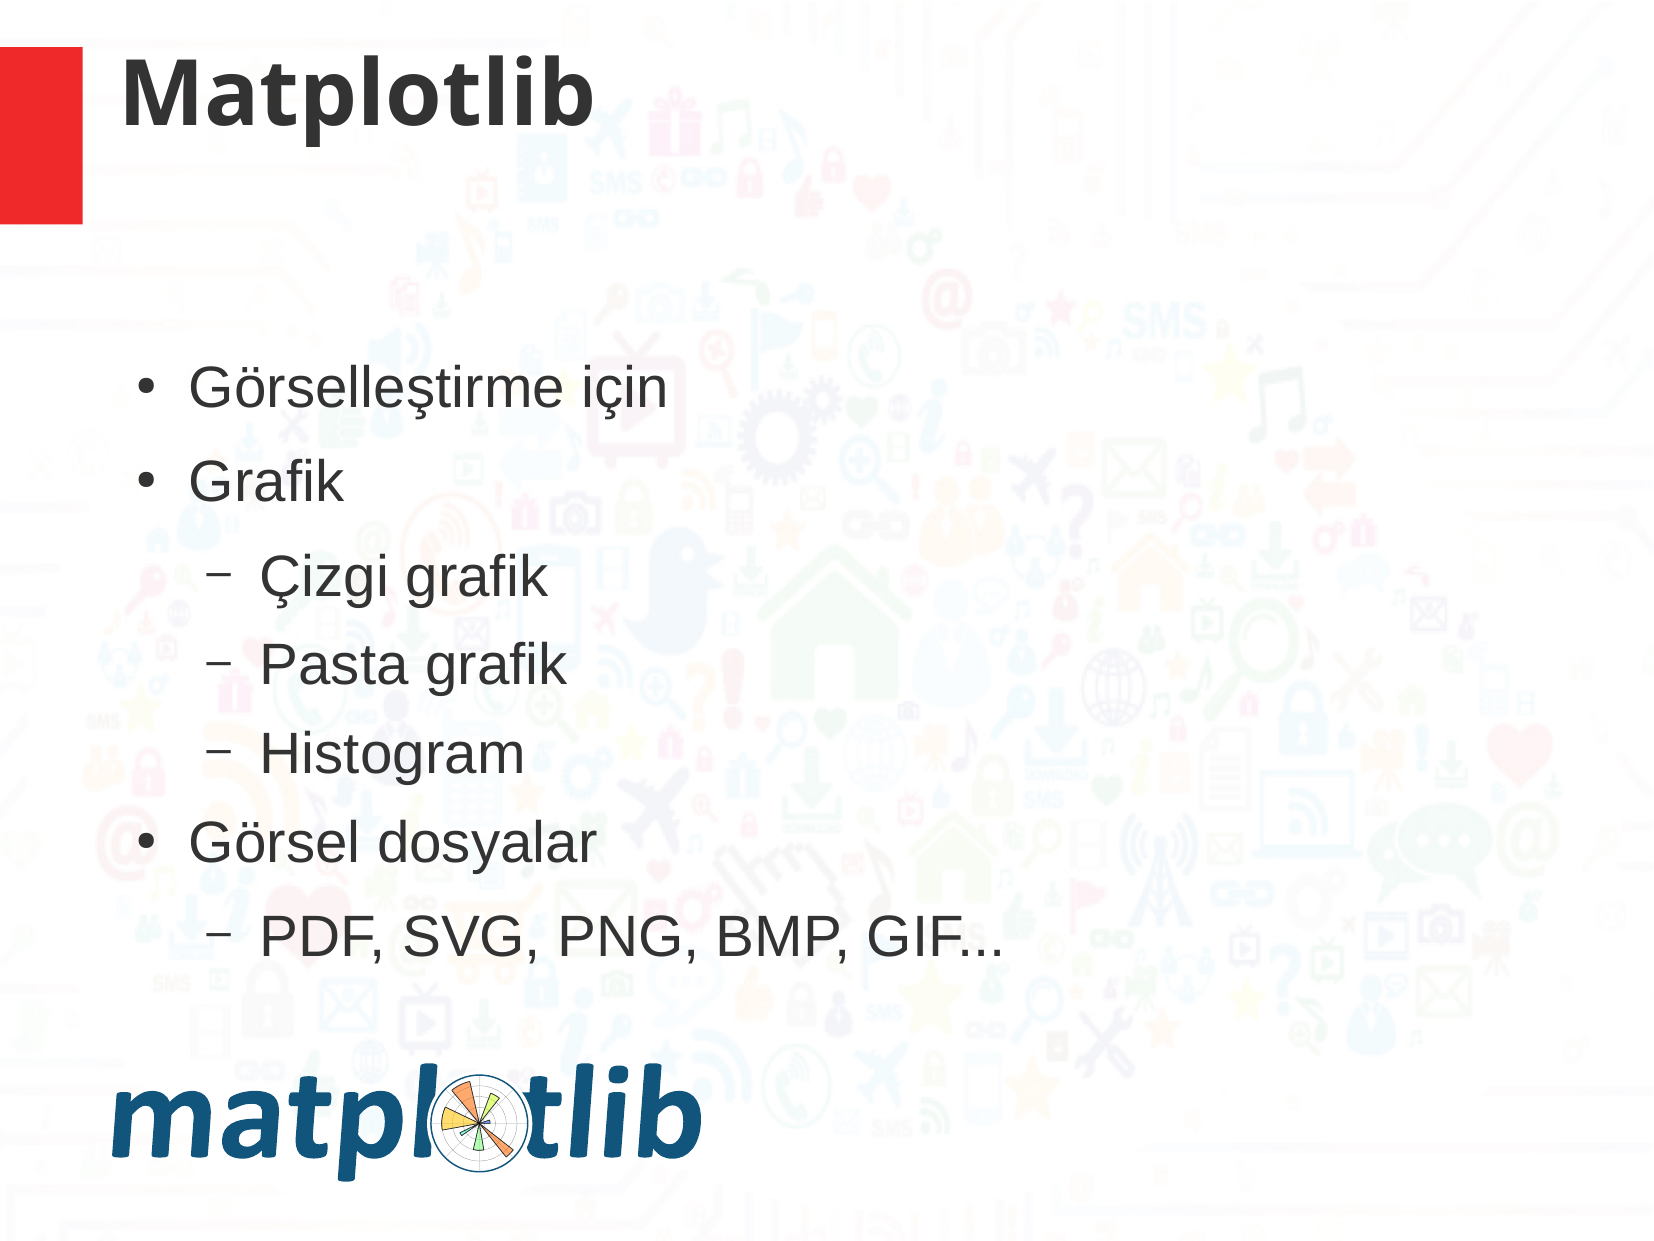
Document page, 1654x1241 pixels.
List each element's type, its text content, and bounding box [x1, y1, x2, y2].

picture [0, 0, 1654, 1241]
title Matplotlib [118, 45, 1571, 260]
list Görselleştirme için Grafik Çizgi grafik Pasta grafik Histogram Görsel dosyalar PDF, SVG, PNG, BMP, GIF... [118, 354, 1536, 1074]
